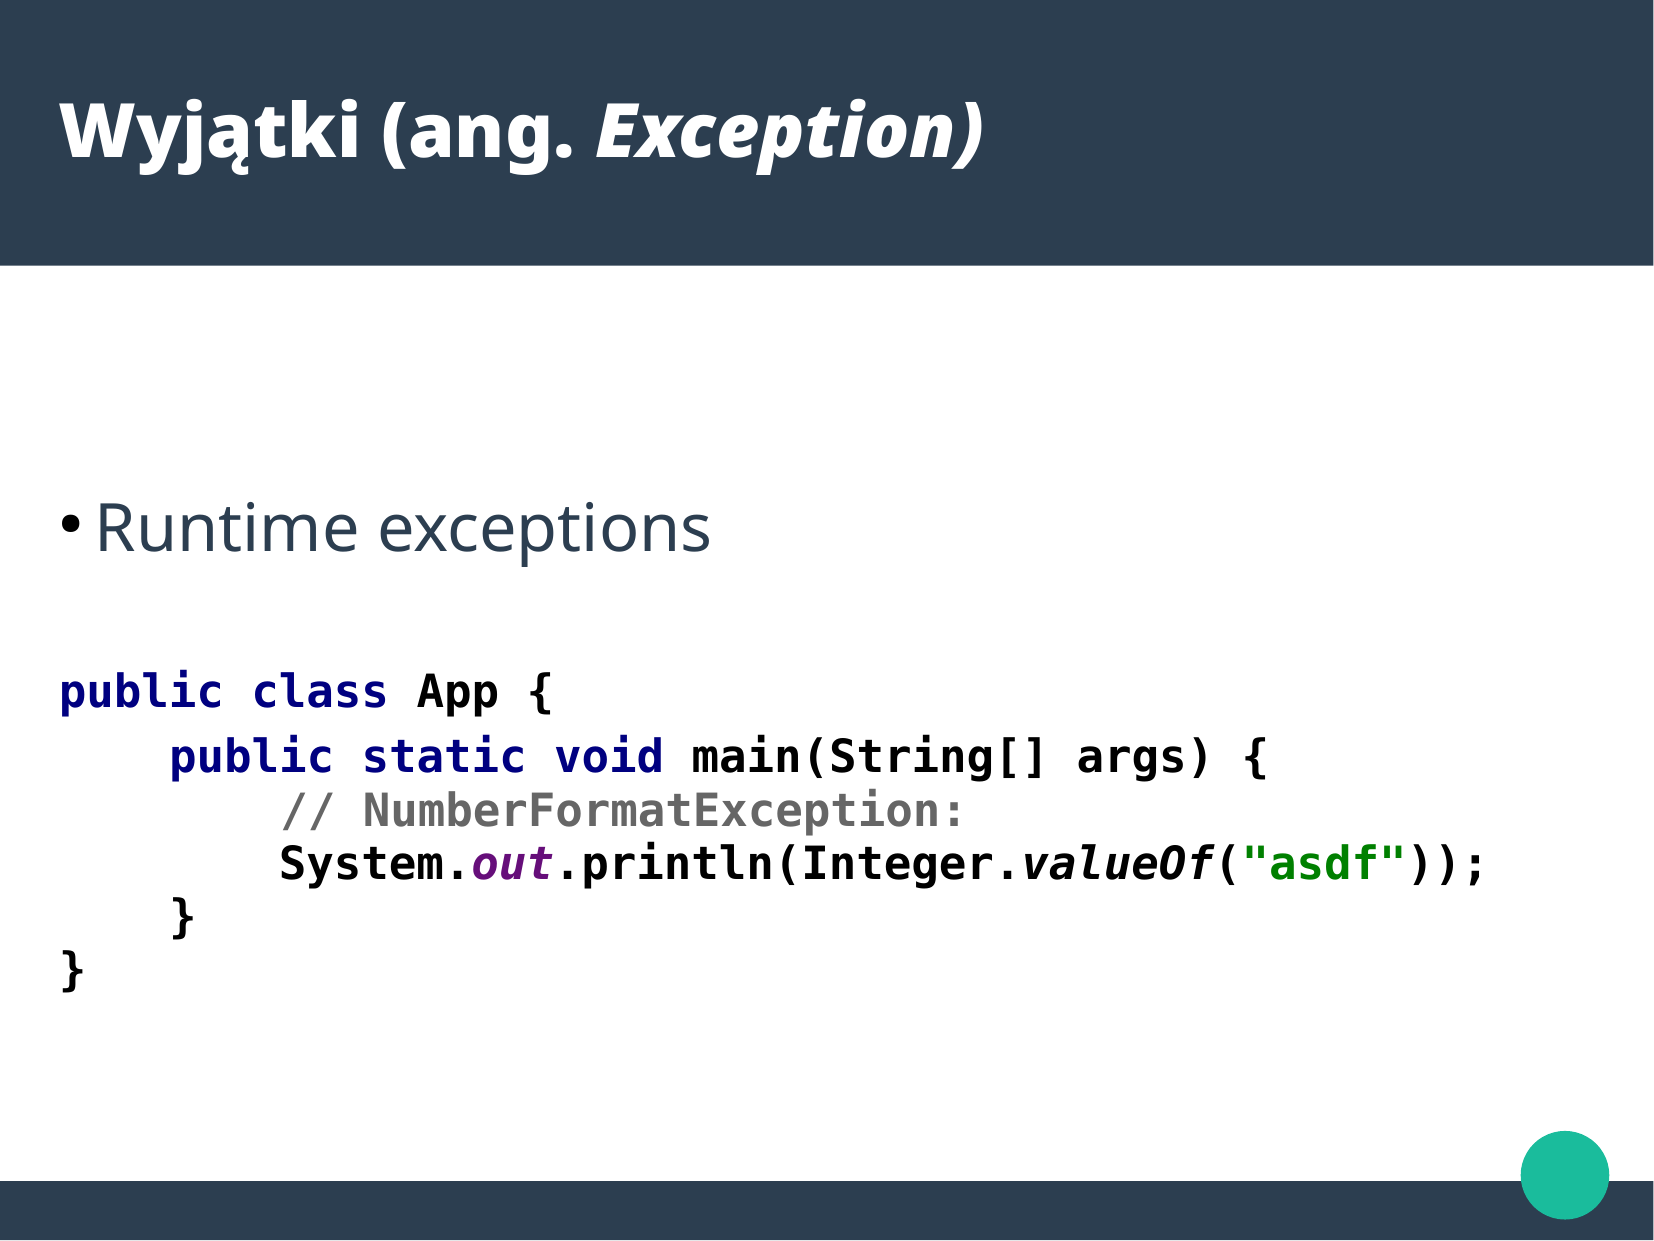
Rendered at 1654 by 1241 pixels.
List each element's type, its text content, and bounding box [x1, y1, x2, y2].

title Wyjątki (ang. Exception) [59, 24, 1595, 232]
subtitle Runtime exceptions public class App { public static void main(String[] args) { // NumberFormatException: System.out.println(Integer.valueOf("asdf")); } } [59, 324, 1595, 1152]
